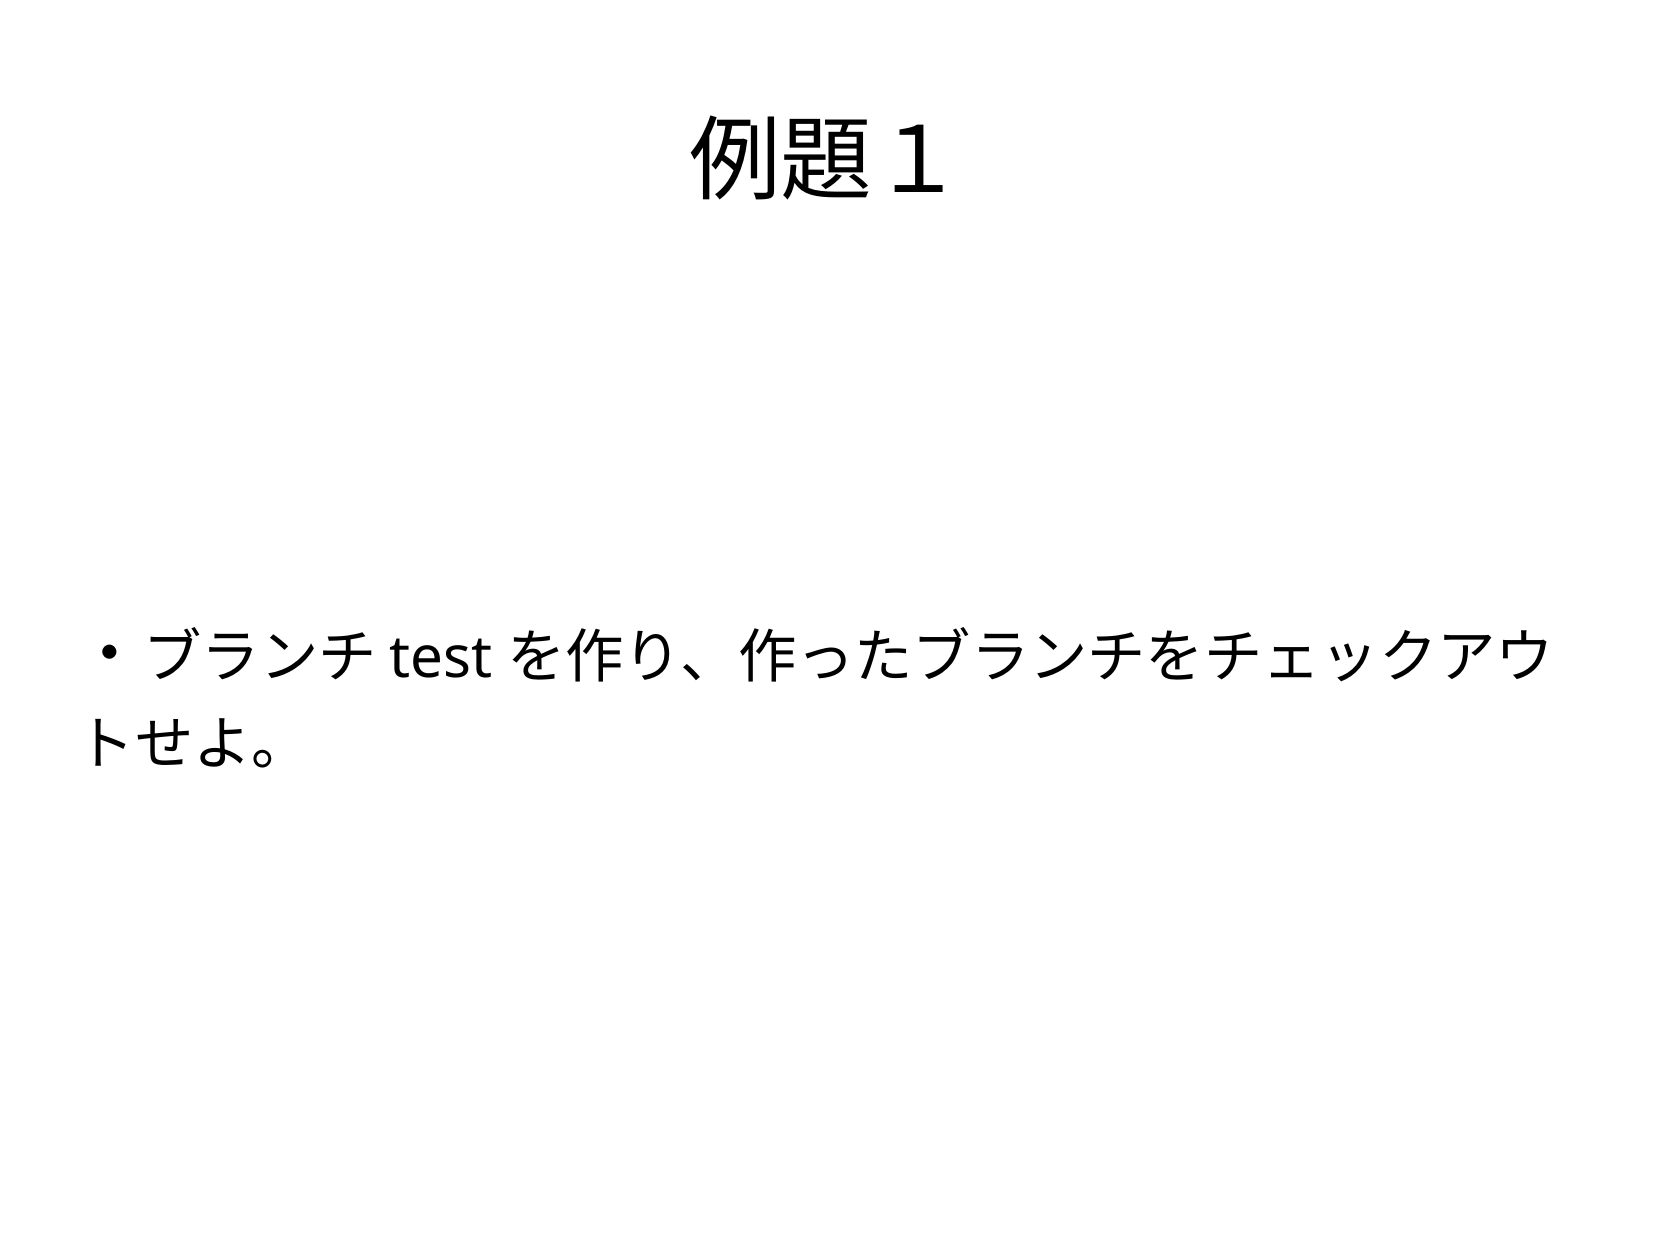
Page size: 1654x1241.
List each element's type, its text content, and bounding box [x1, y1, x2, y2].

subtitle ・ブランチ test を作り、作ったブランチをチェックアウトせよ。 [76, 288, 1565, 1093]
title 例題１ [82, 56, 1571, 250]
